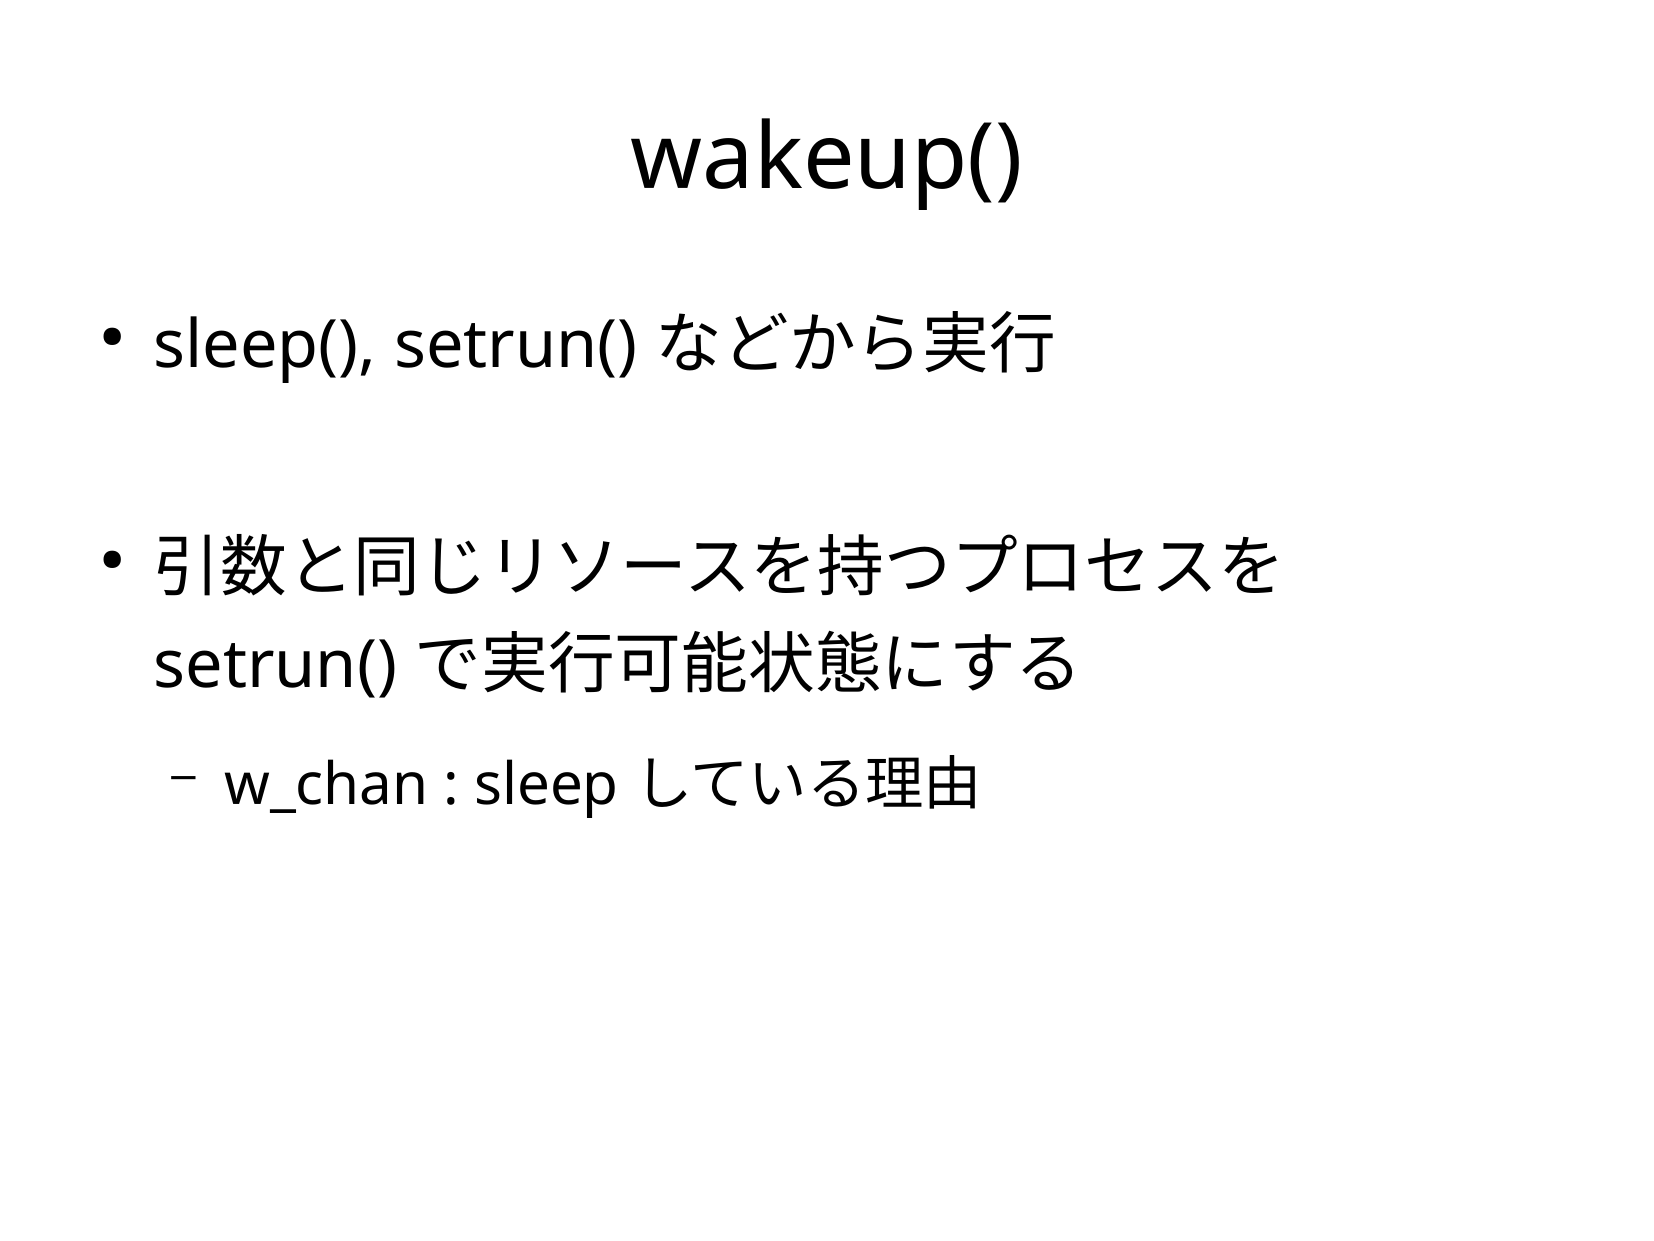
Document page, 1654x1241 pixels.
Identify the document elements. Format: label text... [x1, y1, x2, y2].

title wakeup() [82, 49, 1571, 257]
list sleep(), setrun() などから実行 引数と同じリソースを持つプロセスを setrun() で実行可能状態にする w_chan : sleep している理由 [82, 290, 1538, 1170]
